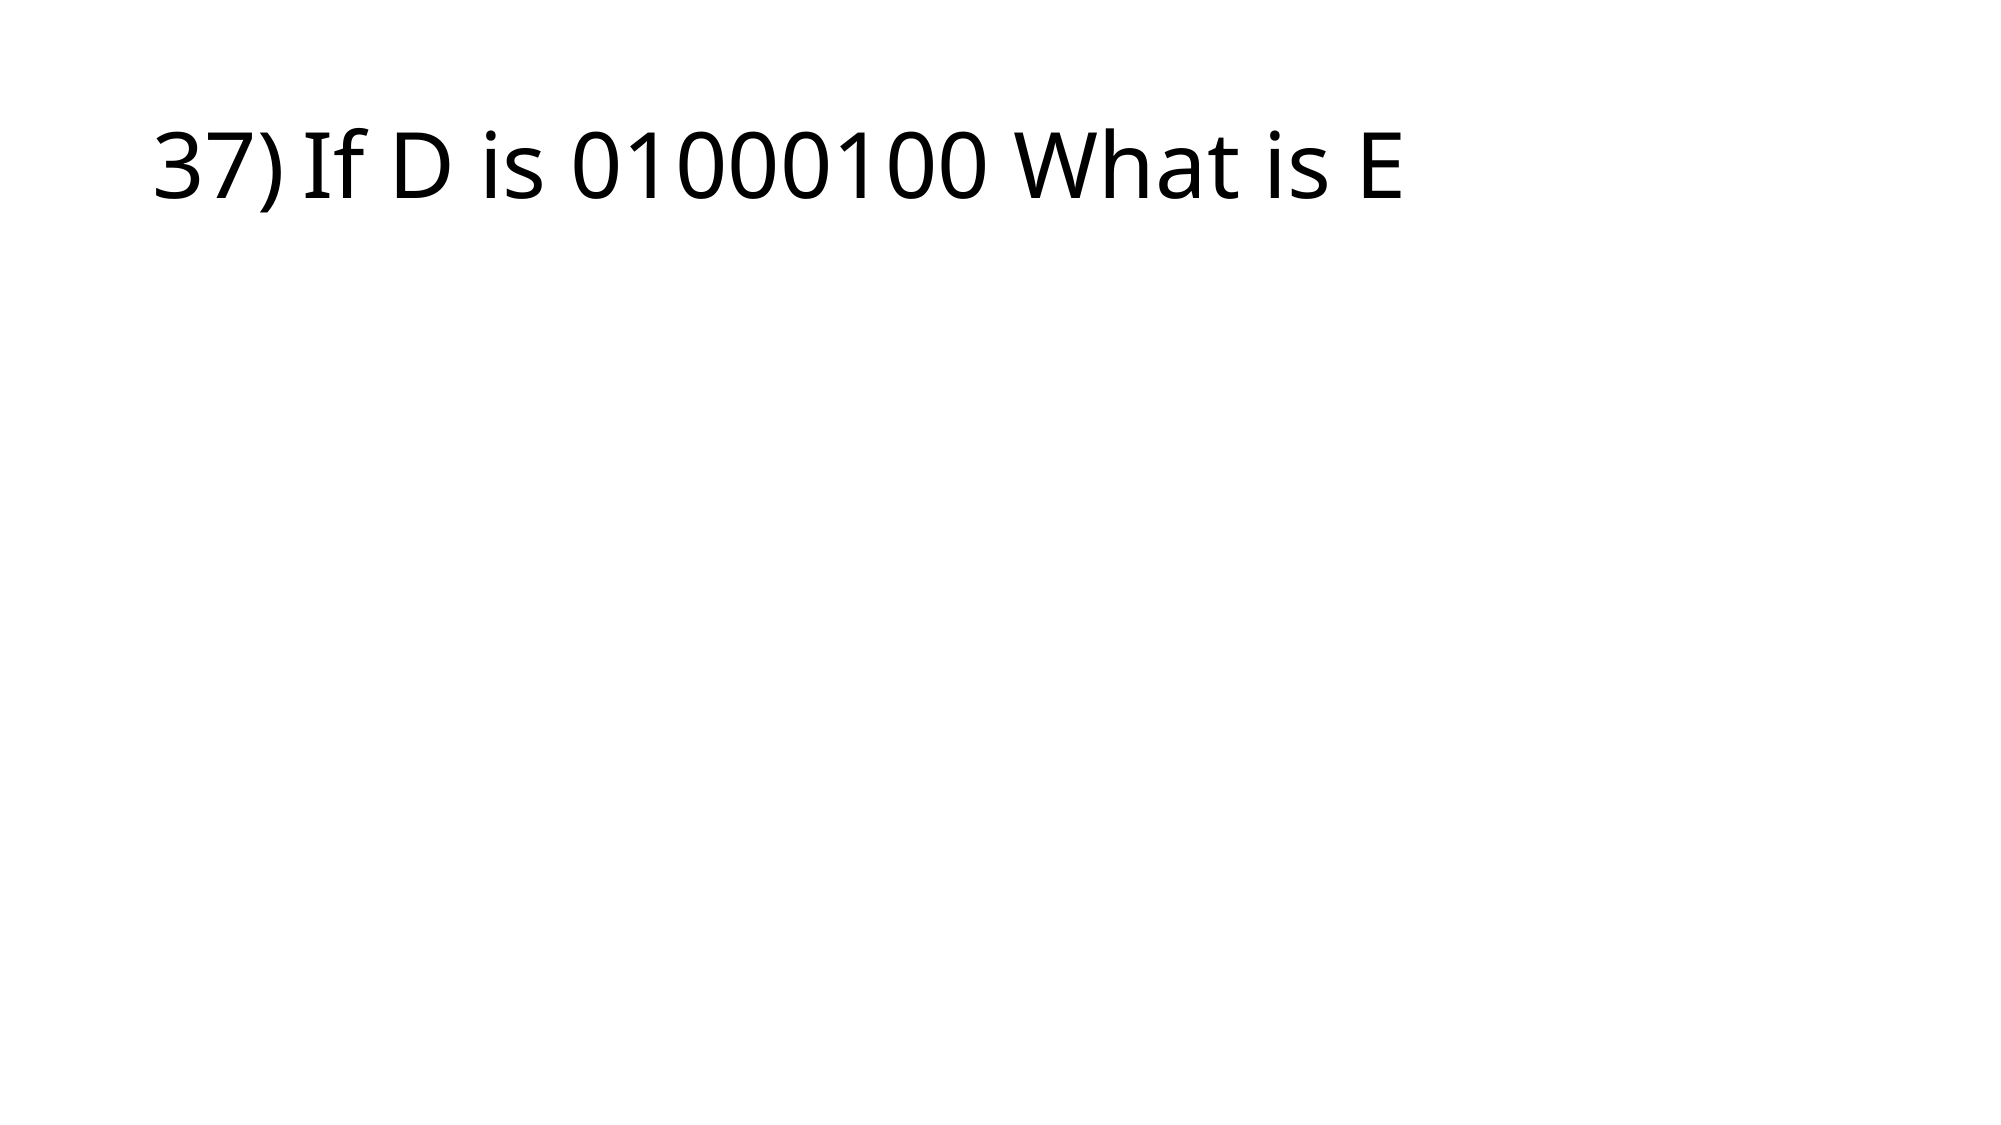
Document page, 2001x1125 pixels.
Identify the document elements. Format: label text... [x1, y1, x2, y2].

title 37) If D is 01000100 What is E [137, 59, 1863, 278]
